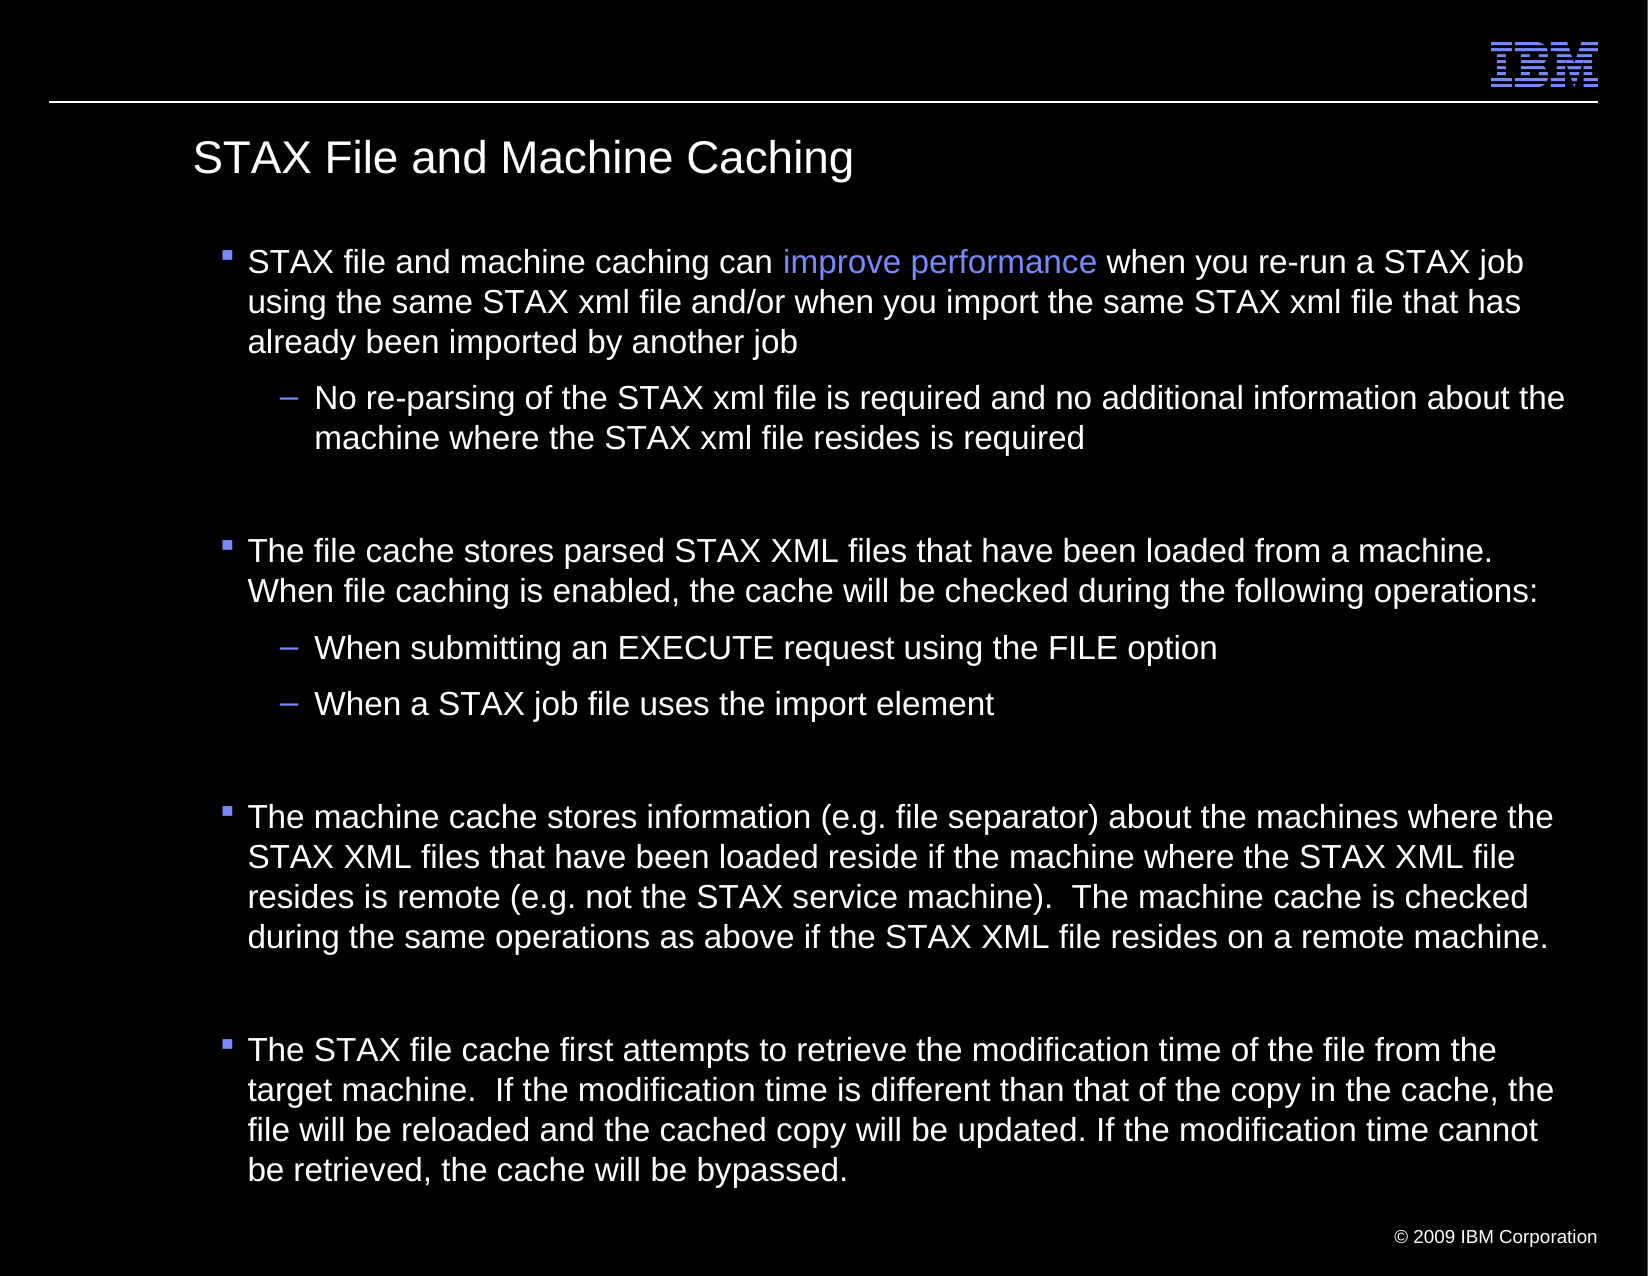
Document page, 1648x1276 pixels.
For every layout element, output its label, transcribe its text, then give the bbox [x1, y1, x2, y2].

text_box STAX file and machine caching can improve performance when you re-run a STAX job using the same STAX xml file and/or when you import the same STAX xml file that has already been imported by another job No re-parsing of the STAX xml file is required and no additional information about the machine where the STAX xml file resides is required The file cache stores parsed STAX XML files that have been loaded from a machine. When file caching is enabled, the cache will be checked during the following operations: When submitting an EXECUTE request using the FILE option When a STAX job file uses the import element The machine cache stores information (e.g. file separator) about the machines where the STAX XML files that have been loaded reside if the machine where the STAX XML file resides is remote (e.g. not the STAX service machine). The machine cache is checked during the same operations as above if the STAX XML file resides on a remote machine. The STAX file cache first attempts to retrieve the modification time of the file from the target machine. If the modification time is different than that of the copy in the cache, the file will be reloaded and the cached copy will be updated. If the modification time cannot be retrieved, the cache will be bypassed. [219, 240, 1570, 1189]
picture [1491, 42, 1598, 87]
title STAX File and Machine Caching [175, 125, 1648, 219]
